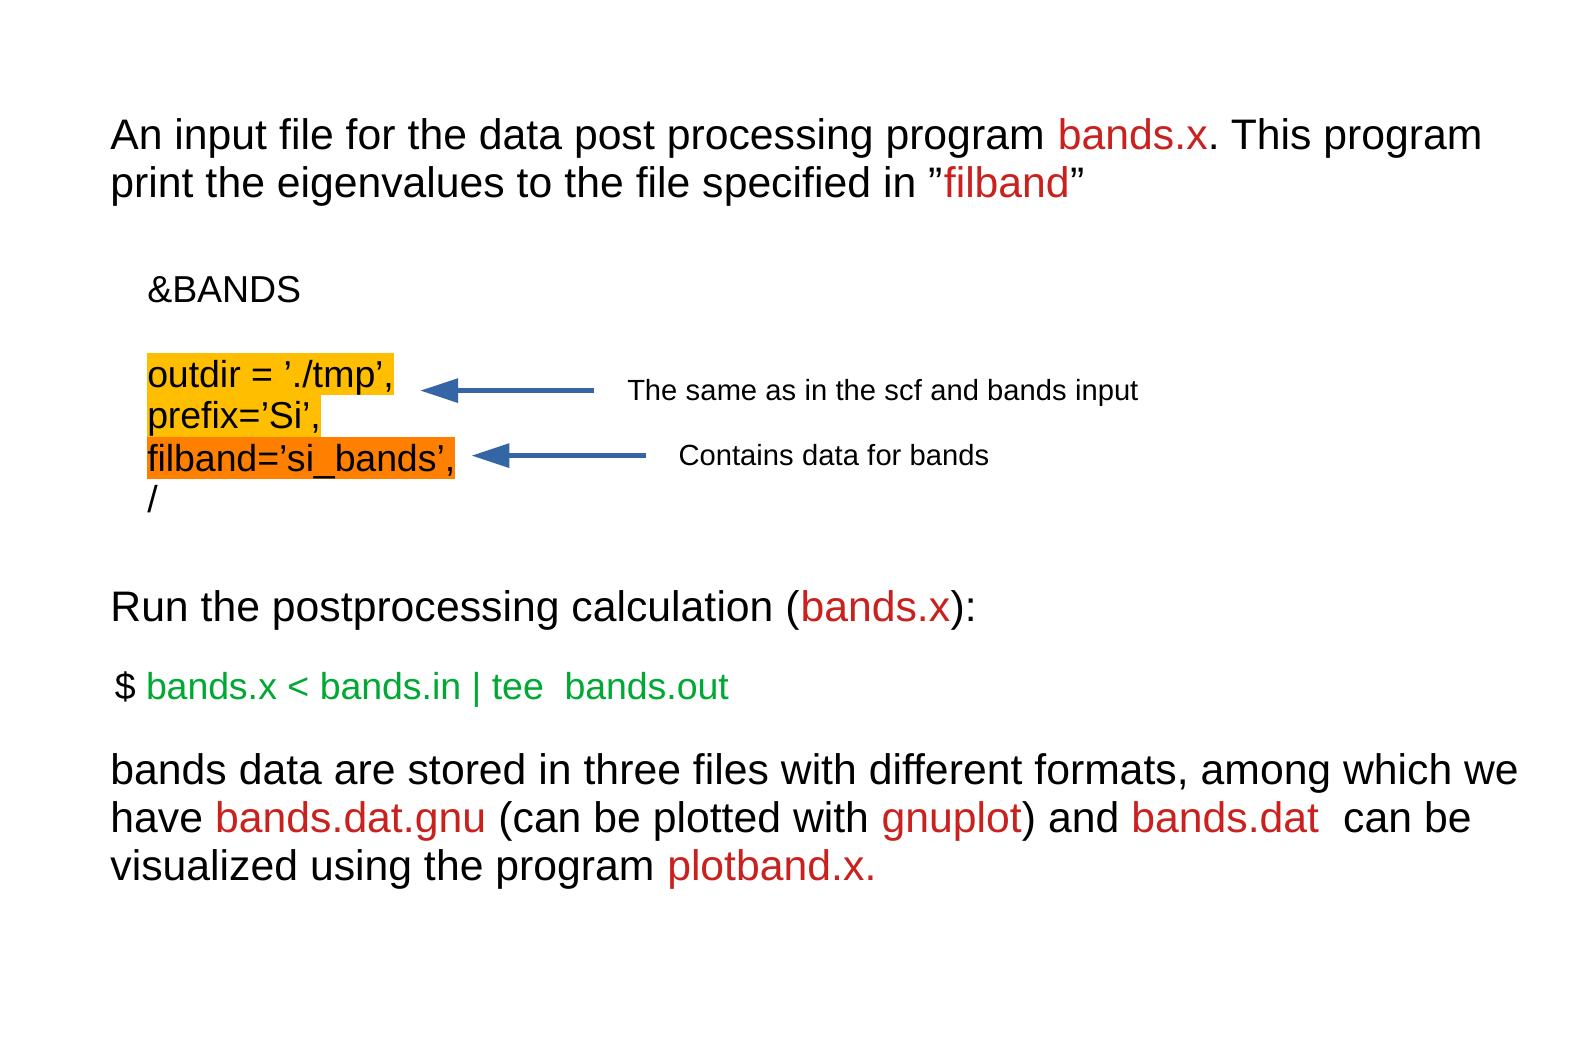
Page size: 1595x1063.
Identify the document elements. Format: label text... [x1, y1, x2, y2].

text_box $ bands.x < bands.in | tee bands.out [100, 658, 1096, 715]
text_box &BANDS outdir = ’./tmp’, prefix=’Si’, filband=’si_bands’, / [132, 261, 669, 541]
text_box Run the postprocessing calculation (bands.x): [95, 575, 1595, 639]
text_box An input file for the data post processing program bands.x. This program print the eigenvalues to the file specified in ”filband” [95, 103, 1595, 226]
text_box The same as in the scf and bands input [612, 366, 1542, 422]
text_box Contains data for bands [663, 431, 1249, 487]
text_box bands data are stored in three files with different formats, among which we have bands.dat.gnu (can be plotted with gnuplot) and bands.dat can be visualized using the program plotband.x. [95, 738, 1595, 897]
